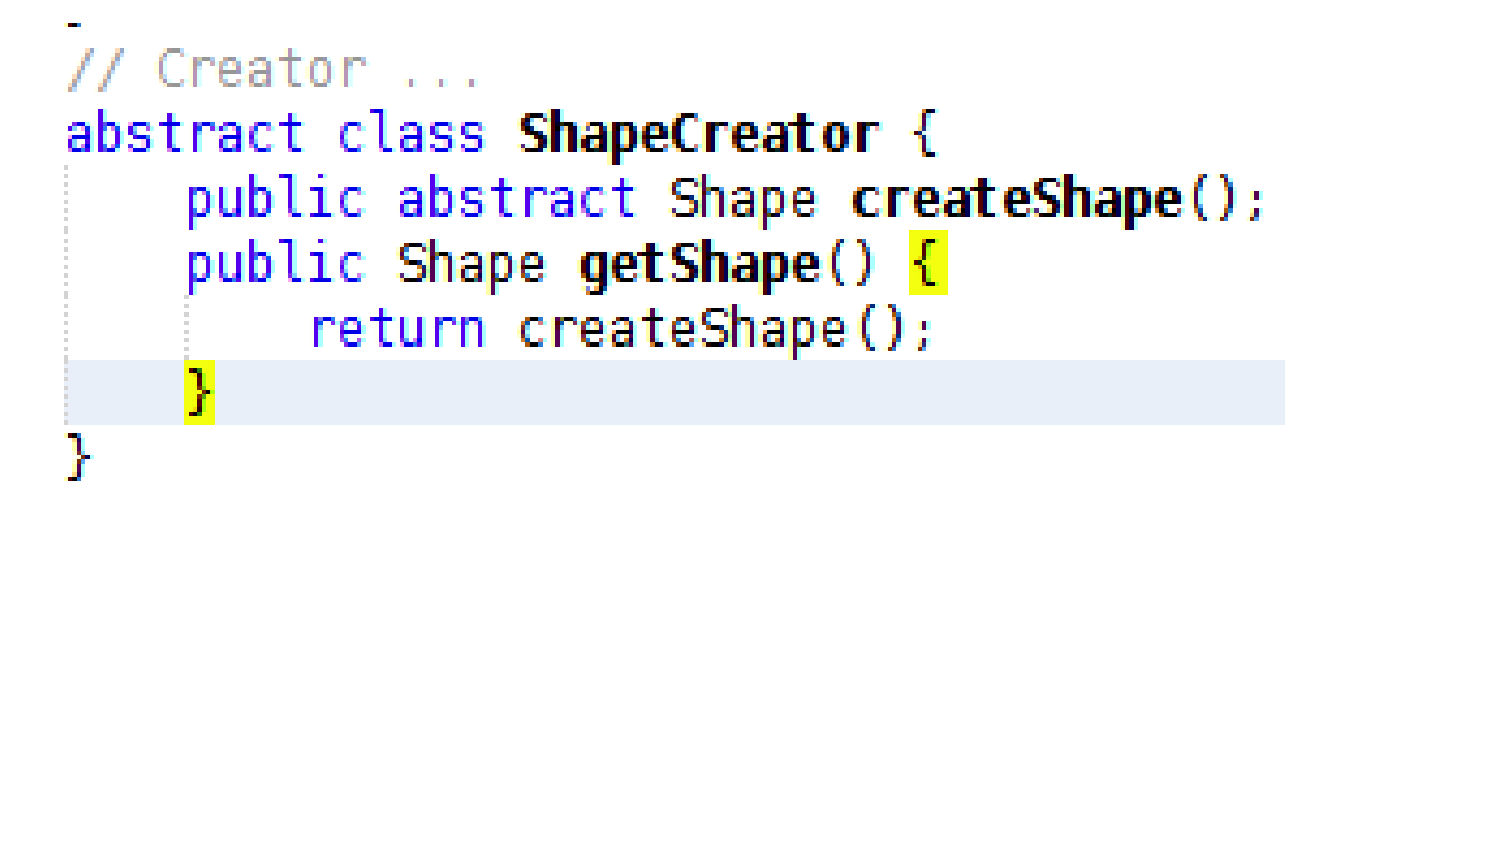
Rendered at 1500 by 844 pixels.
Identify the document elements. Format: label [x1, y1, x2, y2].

picture [34, 23, 1285, 490]
